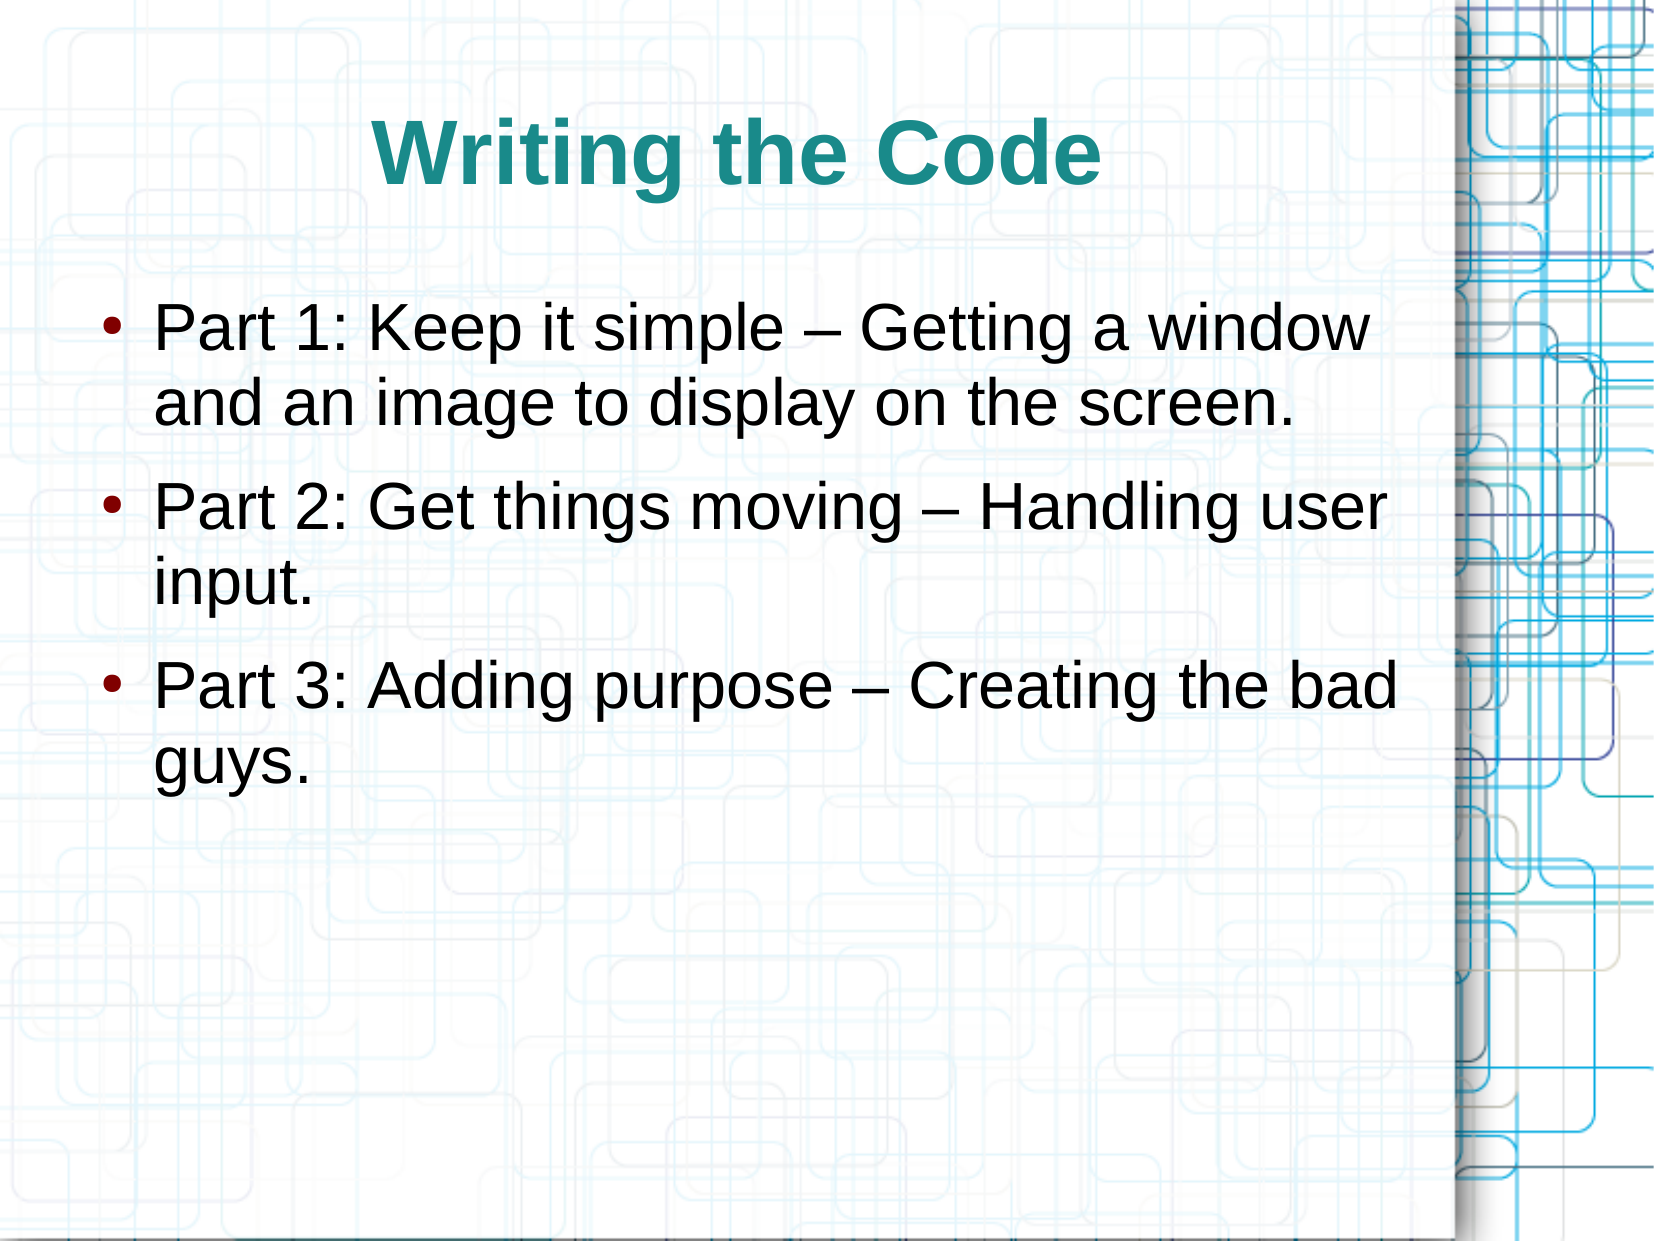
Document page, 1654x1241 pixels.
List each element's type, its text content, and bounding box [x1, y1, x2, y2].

picture [0, 0, 1654, 1241]
list Part 1: Keep it simple – Getting a window and an image to display on the screen. Part 2: Get things moving – Handling user input. Part 3: Adding purpose – Creating the bad guys. [82, 290, 1418, 1094]
title Writing the Code [59, 49, 1418, 257]
